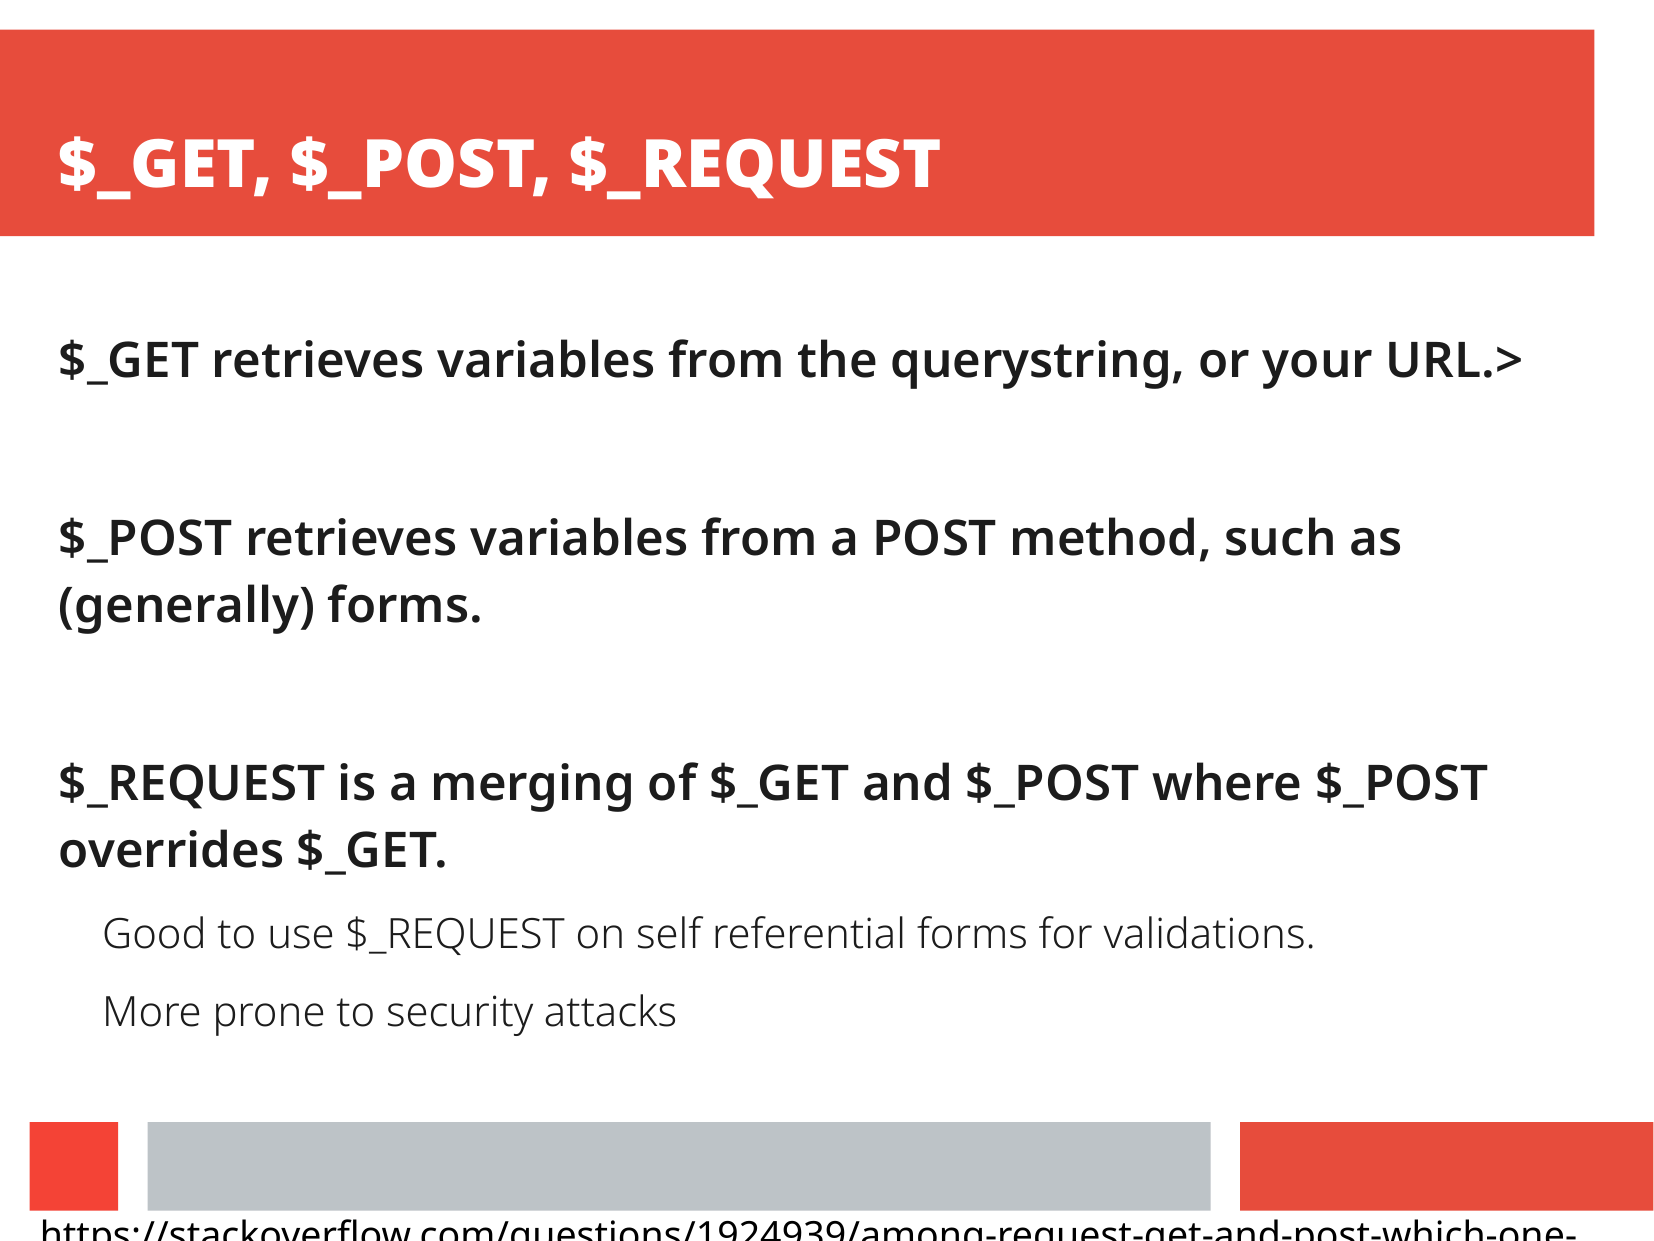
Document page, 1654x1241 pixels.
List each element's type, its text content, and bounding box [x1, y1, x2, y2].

title $_GET, $_POST, $_REQUEST [59, 59, 1595, 207]
text_box https://stackoverflow.com/questions/1924939/among-request-get-and-post-which-one-is-the-fastest [25, 1201, 1627, 1241]
list $_GET retrieves variables from the querystring, or your URL.> $_POST retrieves variables from a POST method, such as (generally) forms. $_REQUEST is a merging of $_GET and $_POST where $_POST overrides $_GET. Good to use $_REQUEST on self referential forms for validations. More prone to security attacks [59, 324, 1565, 1093]
